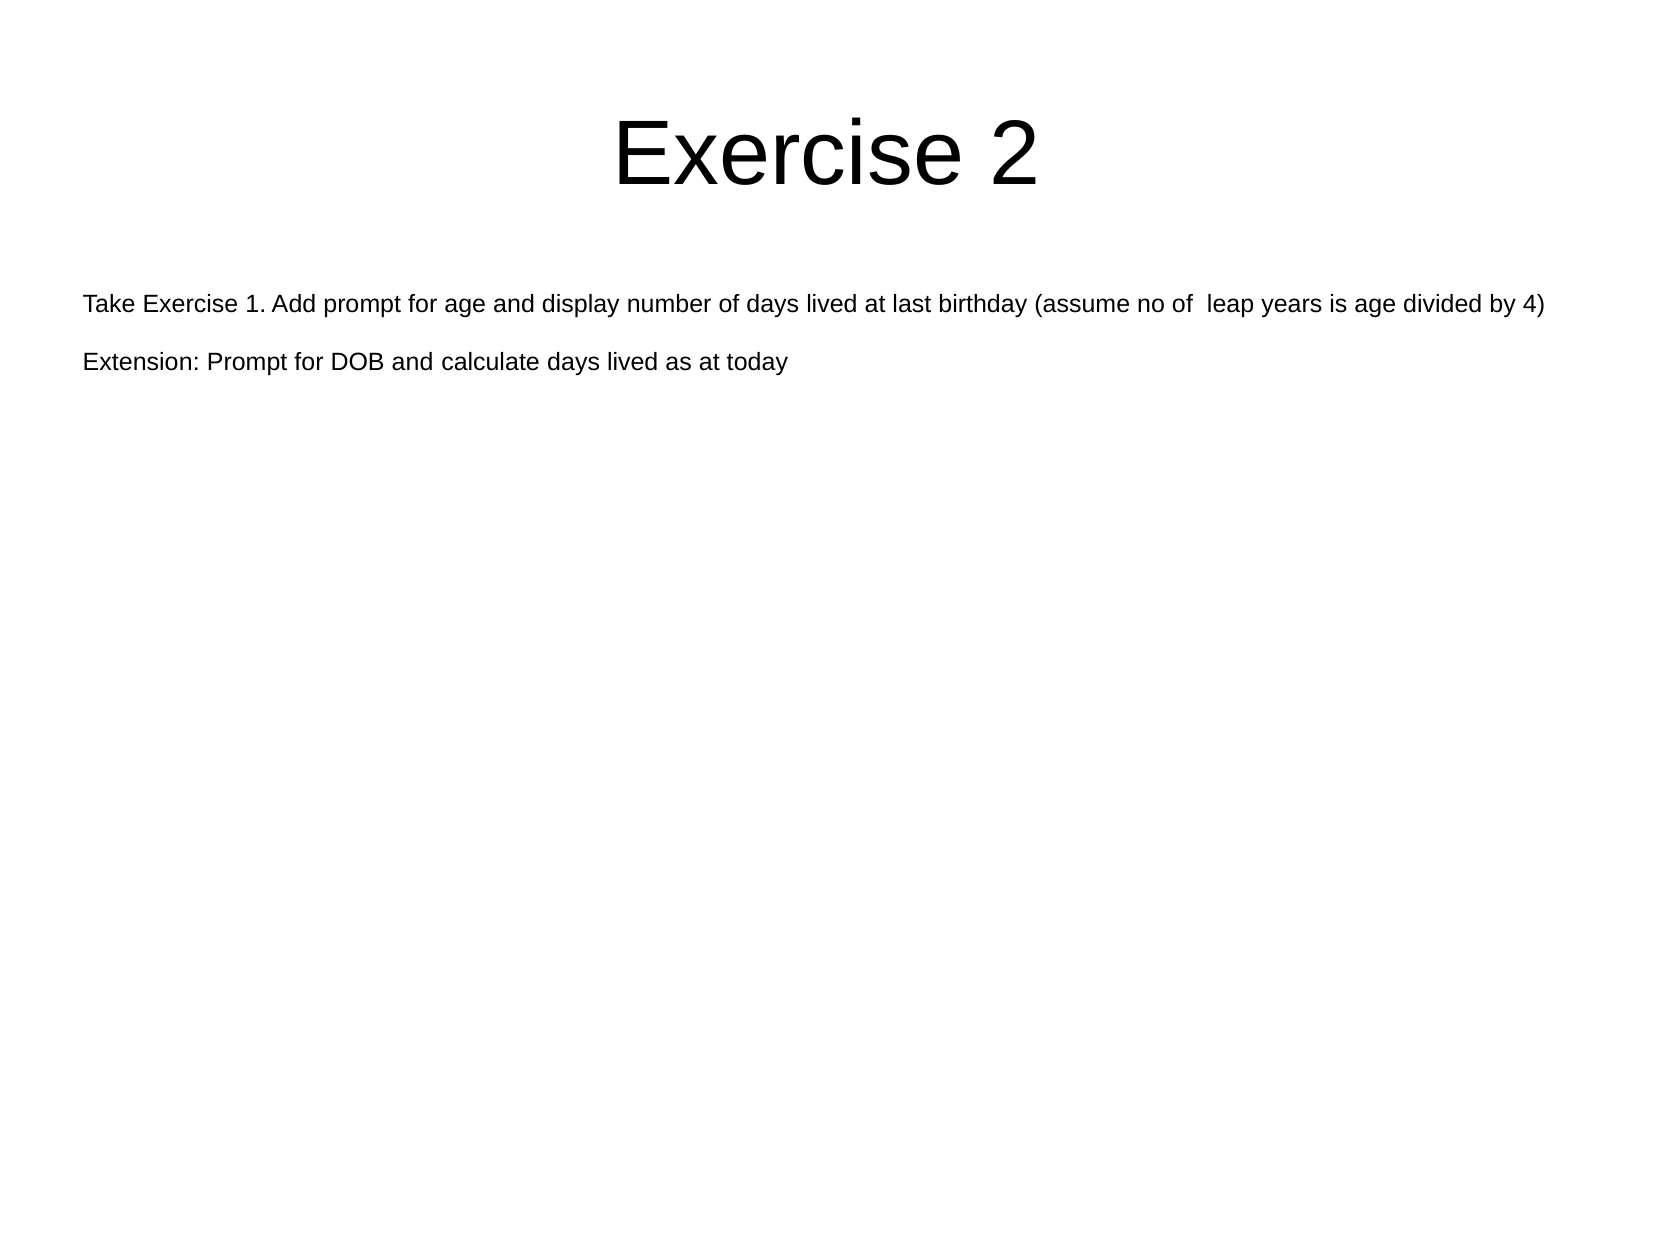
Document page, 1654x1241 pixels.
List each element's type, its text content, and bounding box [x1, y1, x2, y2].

title Exercise 2 [82, 49, 1571, 257]
list Take Exercise 1. Add prompt for age and display number of days lived at last birthday (assume no of leap years is age divided by 4) Extension: Prompt for DOB and calculate days lived as at today [82, 290, 1571, 1109]
